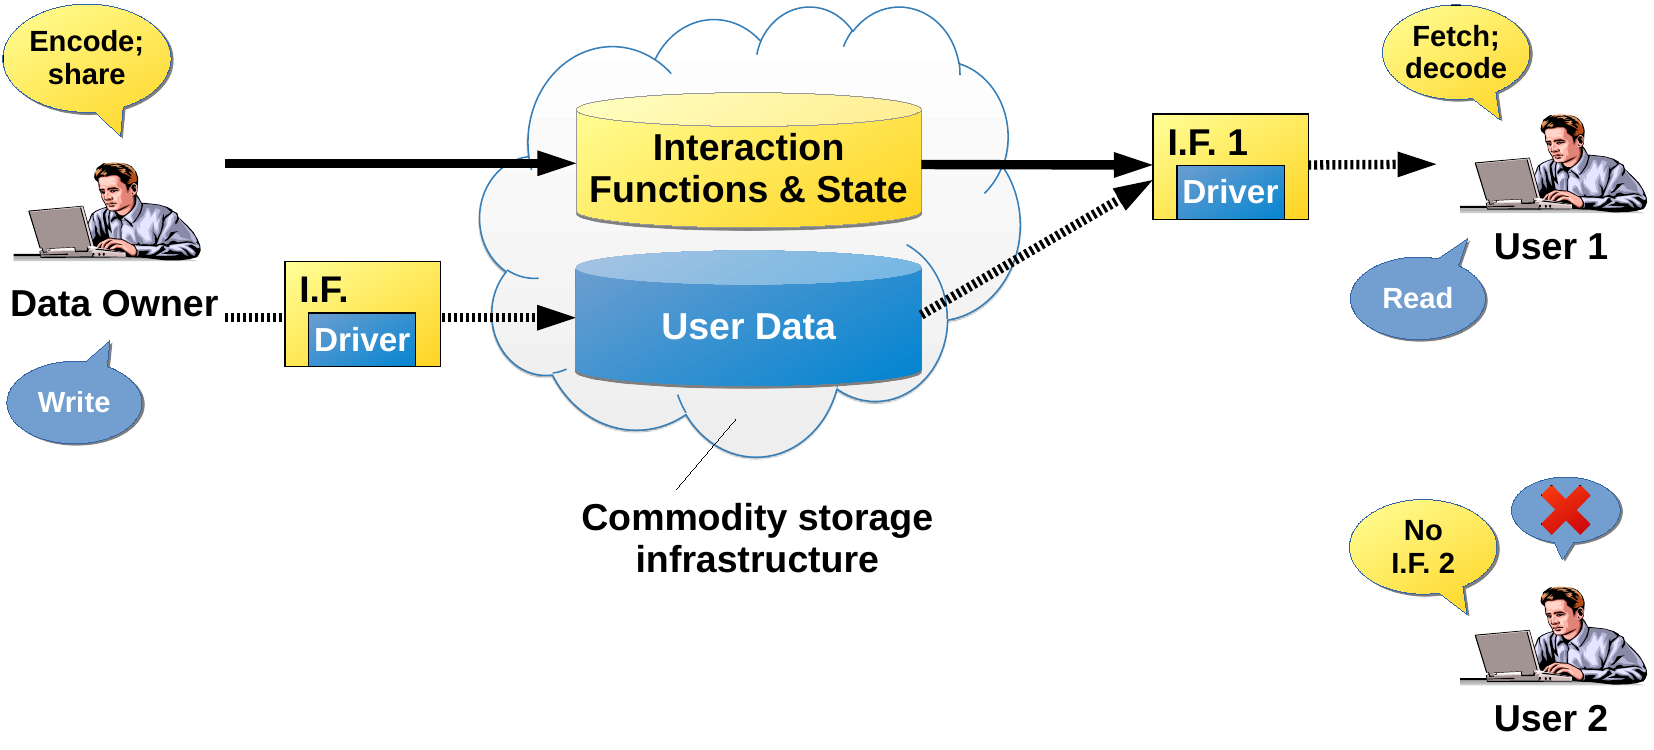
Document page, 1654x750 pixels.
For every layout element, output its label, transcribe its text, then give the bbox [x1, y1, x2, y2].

text_box Write [6, 340, 142, 444]
text_box User 1 [1479, 218, 1653, 295]
text_box [518, 7, 1009, 162]
text_box Encode; share [2, 4, 172, 137]
picture [13, 161, 202, 263]
picture [1460, 585, 1649, 687]
text_box Commodity storage infrastructure [562, 489, 953, 601]
text_box [479, 164, 1021, 458]
text_box [435, 261, 441, 367]
text_box I.F. 1 [1152, 113, 1303, 229]
picture [1460, 113, 1649, 214]
text_box Data Owner [0, 274, 247, 332]
text_box [1303, 113, 1309, 220]
text_box No I.F. 2 [1349, 499, 1497, 615]
text_box User Data [575, 268, 922, 386]
text_box Fetch; decode [1382, 4, 1531, 120]
text_box Interaction Functions & State [576, 111, 922, 228]
text_box User 2 [1479, 690, 1653, 750]
text_box [1511, 477, 1621, 560]
text_box Read [1350, 238, 1486, 340]
text_box I.F. [284, 261, 435, 376]
